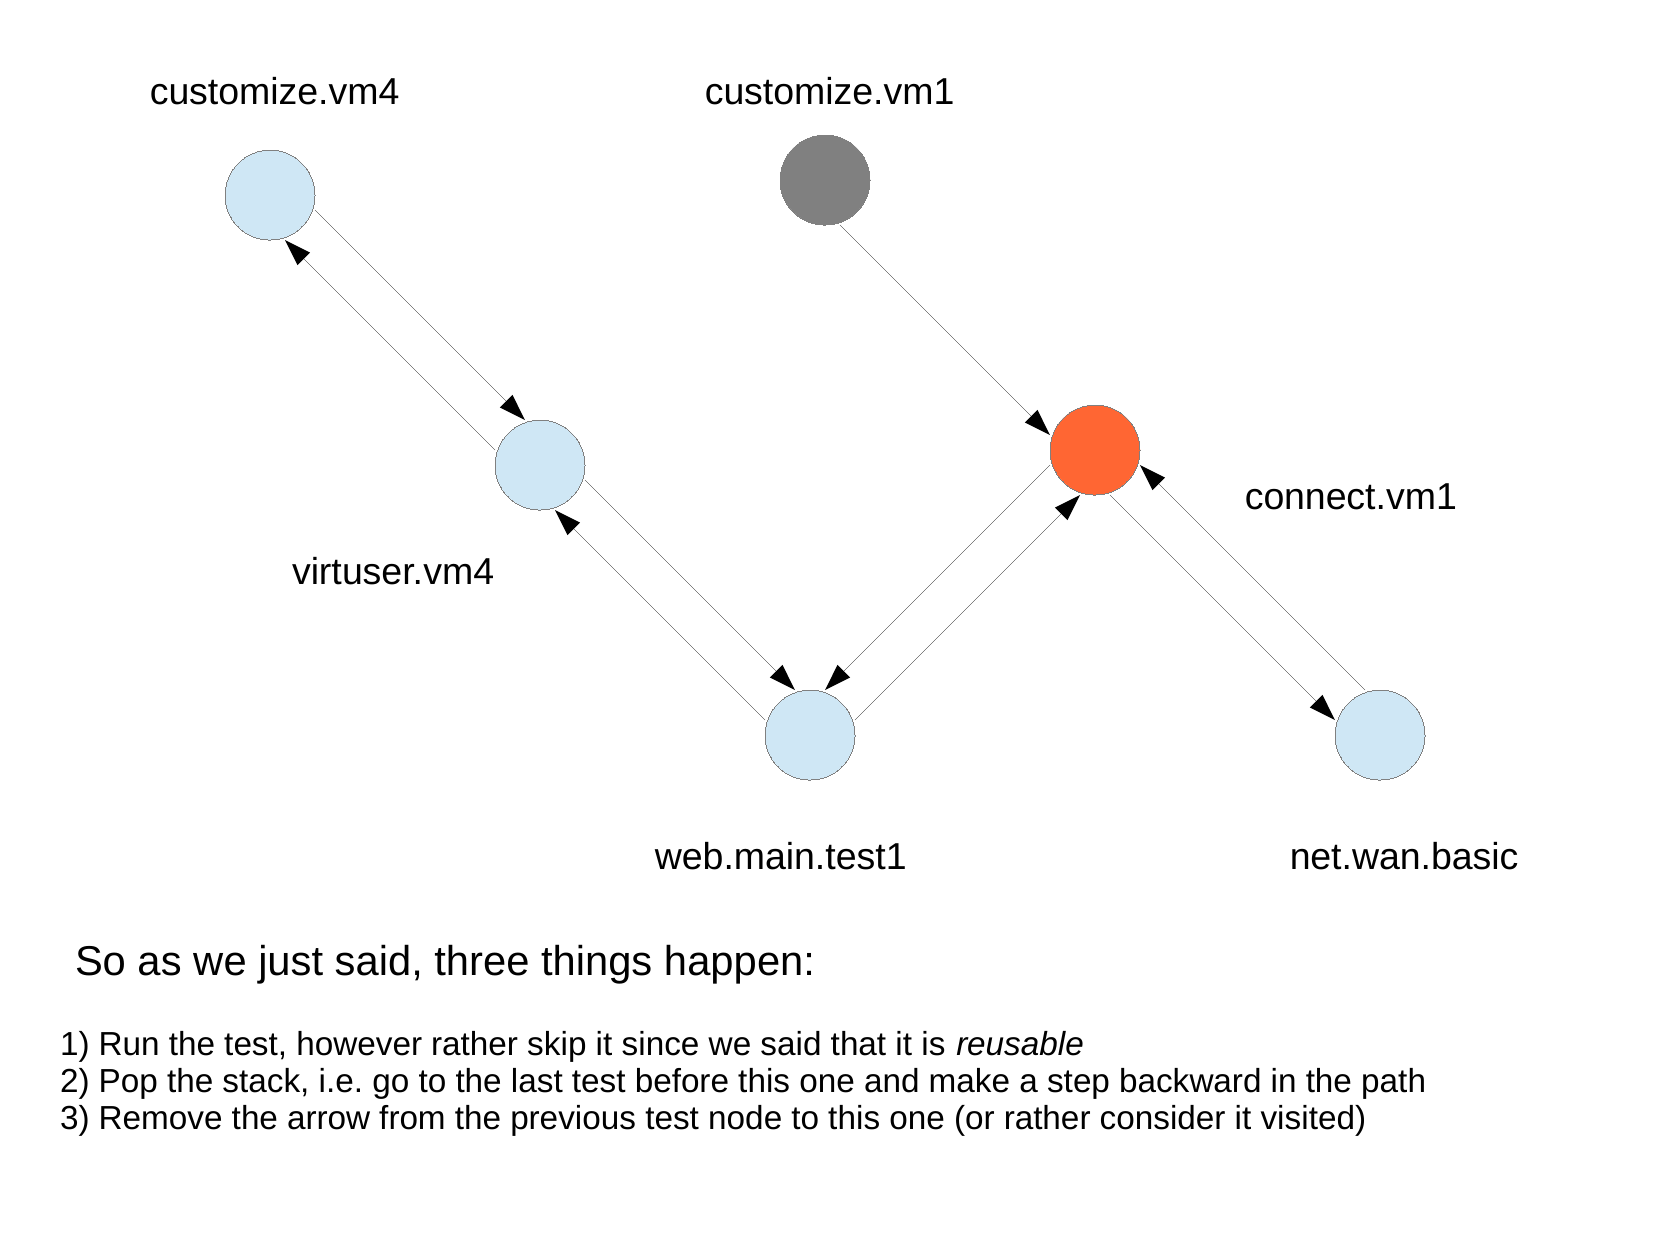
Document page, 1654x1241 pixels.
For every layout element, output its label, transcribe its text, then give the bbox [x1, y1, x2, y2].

text_box [765, 690, 856, 781]
text_box [1335, 690, 1426, 781]
text_box So as we just said, three things happen: Run the test, however rather skip it since we said that it is reusable Pop the stack, i.e. go to the last test before this one and make a step backward in the path Remove the arrow from the previous test node to this one (or rather consider it visited) [60, 937, 1591, 1174]
text_box connect.vm1 [1230, 468, 1545, 526]
text_box customize.vm4 [135, 63, 456, 121]
text_box customize.vm1 [690, 63, 1011, 121]
text_box virtuser.vm4 [277, 543, 541, 601]
text_box [495, 420, 586, 511]
text_box [780, 135, 871, 226]
text_box [1050, 405, 1141, 496]
text_box net.wan.basic [1275, 828, 1580, 886]
text_box web.main.test1 [640, 828, 958, 886]
text_box [225, 150, 316, 241]
